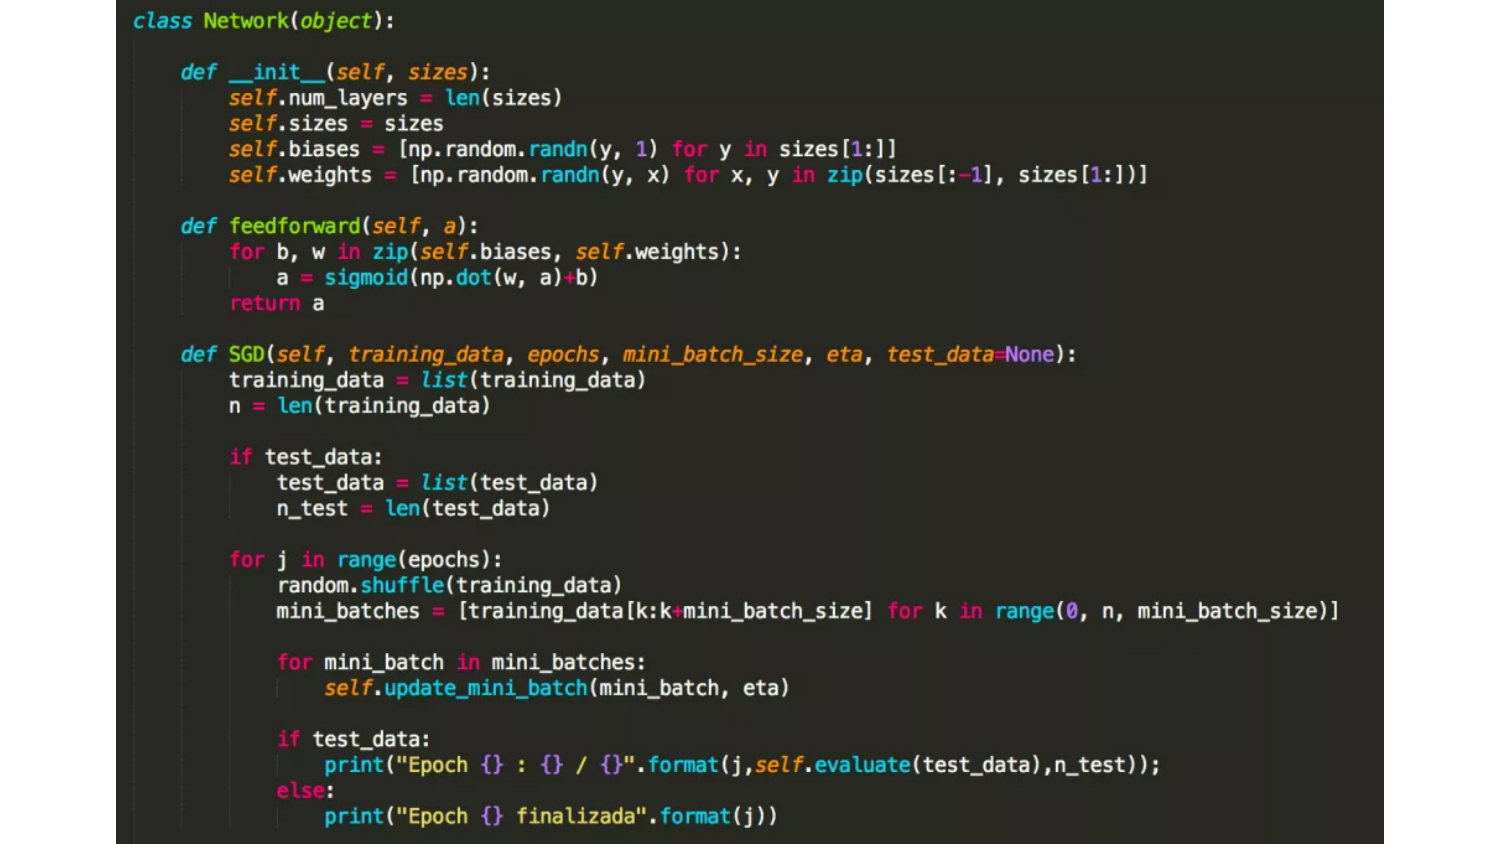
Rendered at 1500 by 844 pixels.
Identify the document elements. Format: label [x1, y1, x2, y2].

picture [116, 0, 1384, 844]
